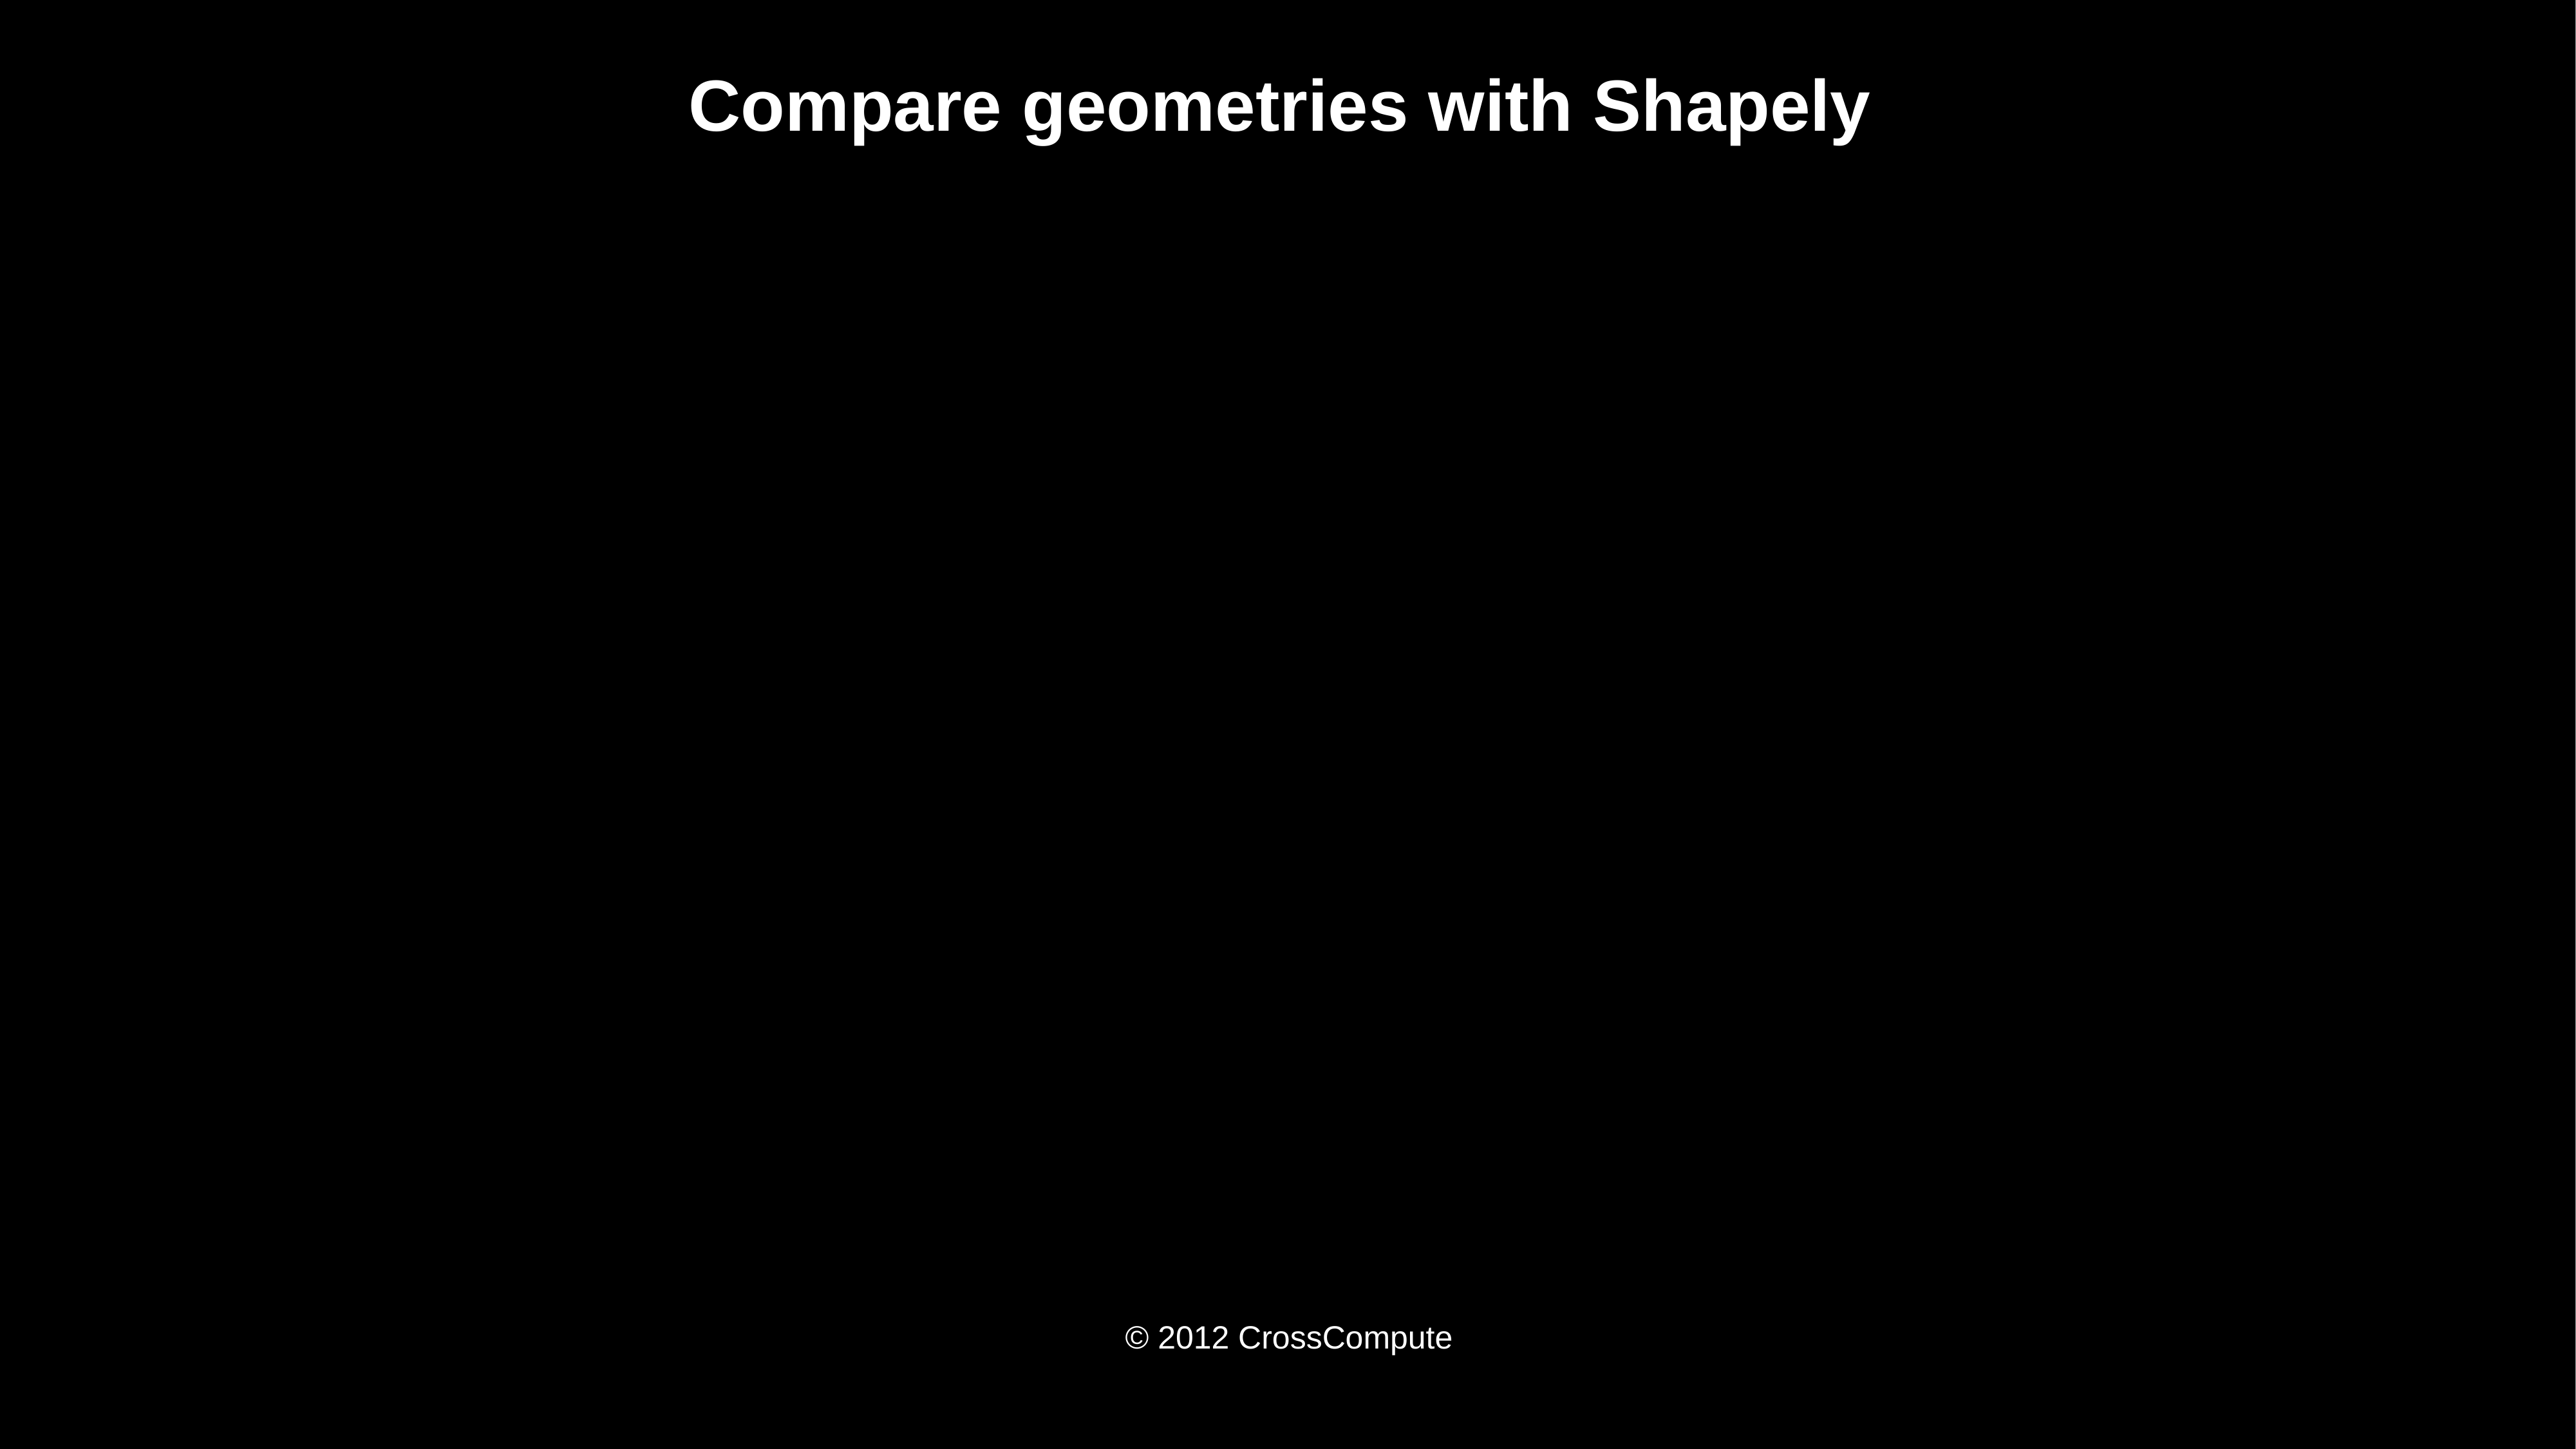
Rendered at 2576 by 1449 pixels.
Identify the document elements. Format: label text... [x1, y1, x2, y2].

title Compare geometries with Shapely [72, 19, 2488, 193]
